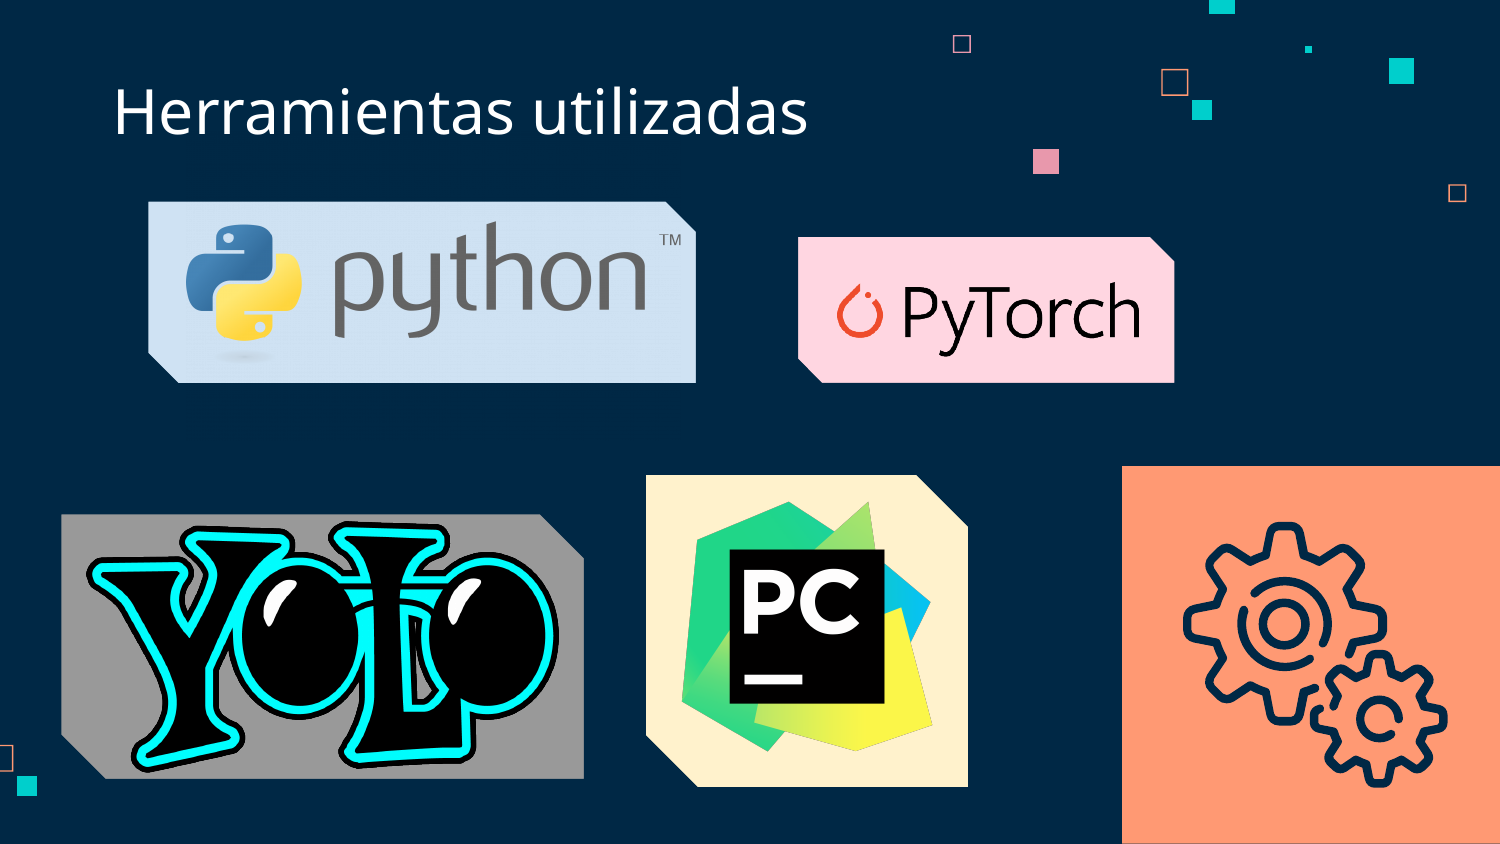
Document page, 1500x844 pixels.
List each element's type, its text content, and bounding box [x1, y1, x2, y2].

picture [86, 521, 559, 773]
text_box [1122, 466, 1500, 844]
text_box [681, 215, 697, 384]
text_box [147, 200, 186, 384]
picture [665, 485, 949, 769]
text_box [98, 532, 585, 780]
picture [837, 168, 1139, 470]
text_box [678, 506, 969, 788]
text_box [60, 513, 548, 761]
picture [186, 131, 681, 441]
text_box [1139, 236, 1176, 384]
text_box [797, 236, 837, 384]
title Herramientas utilizadas [97, 67, 874, 163]
text_box [645, 474, 928, 756]
